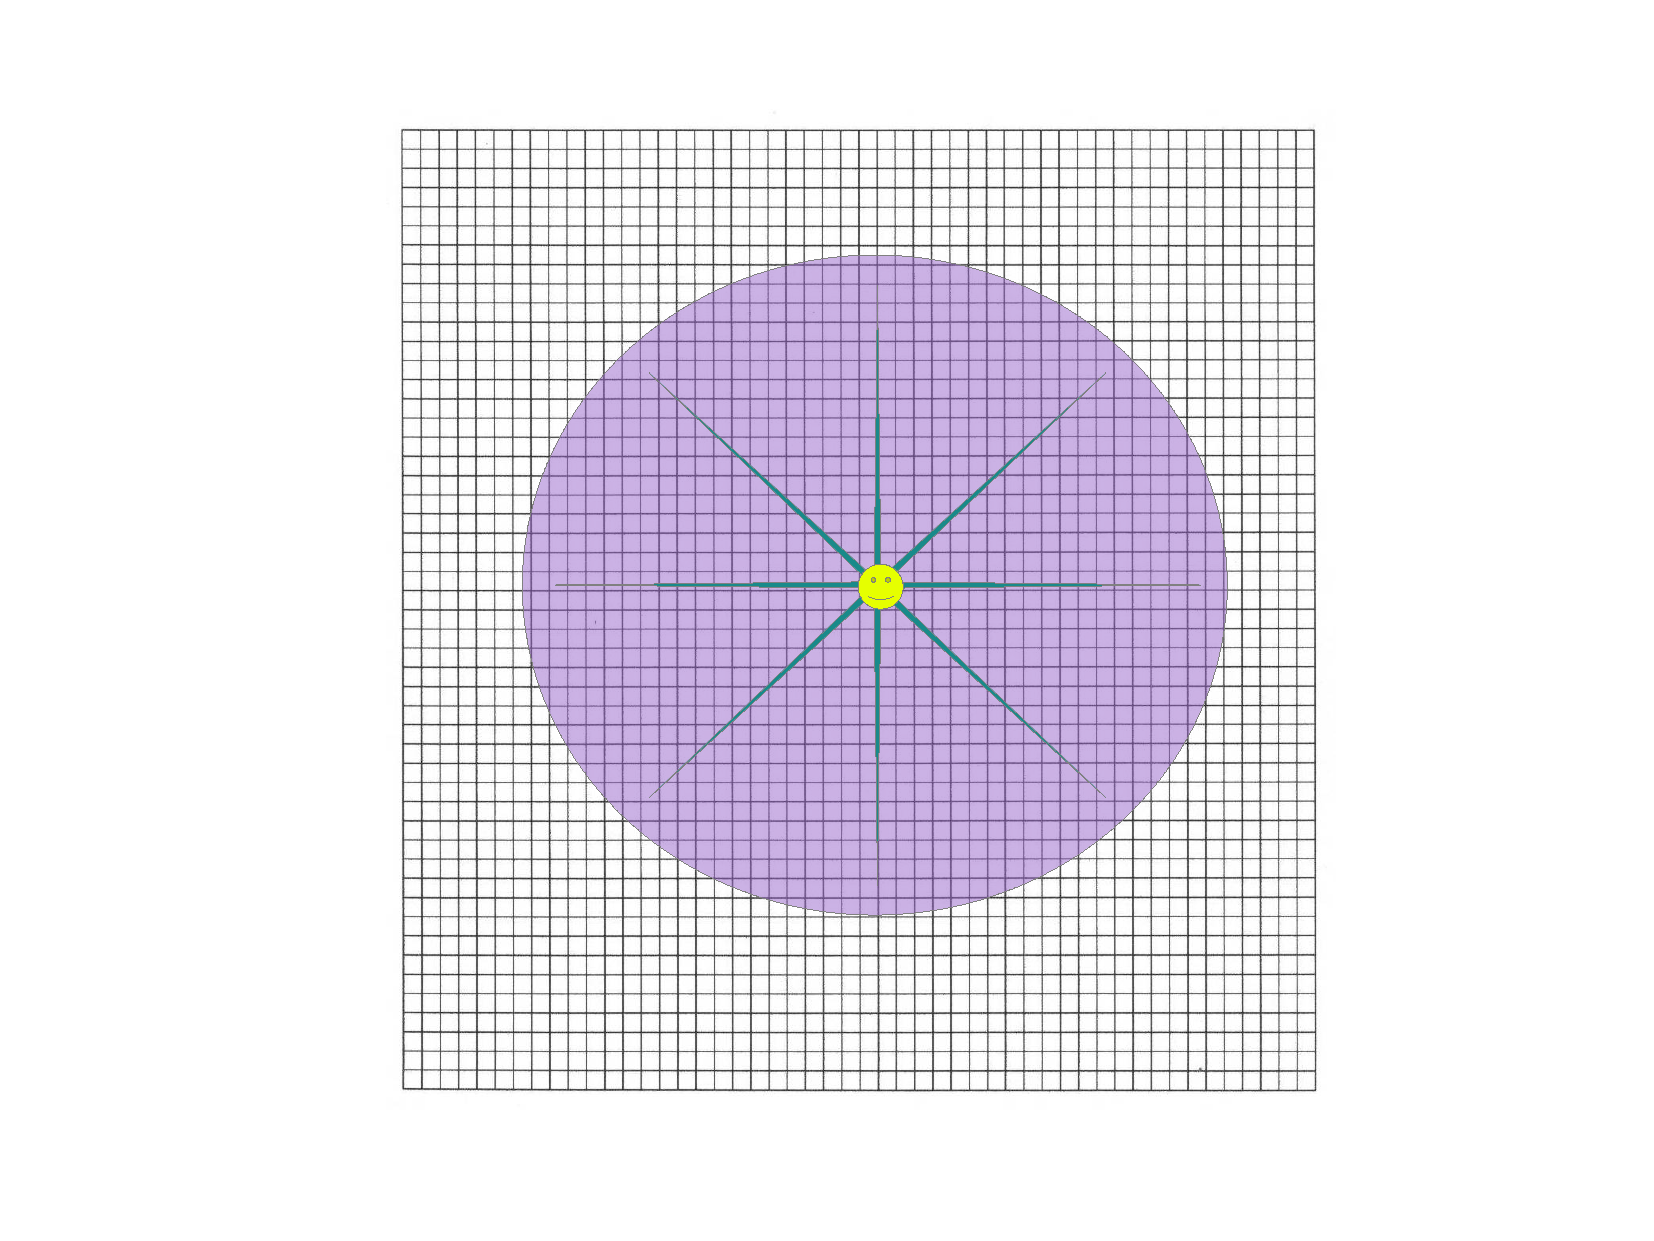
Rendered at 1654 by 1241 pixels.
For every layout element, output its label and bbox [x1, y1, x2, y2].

picture [386, 109, 1336, 1111]
text_box [522, 255, 1228, 916]
